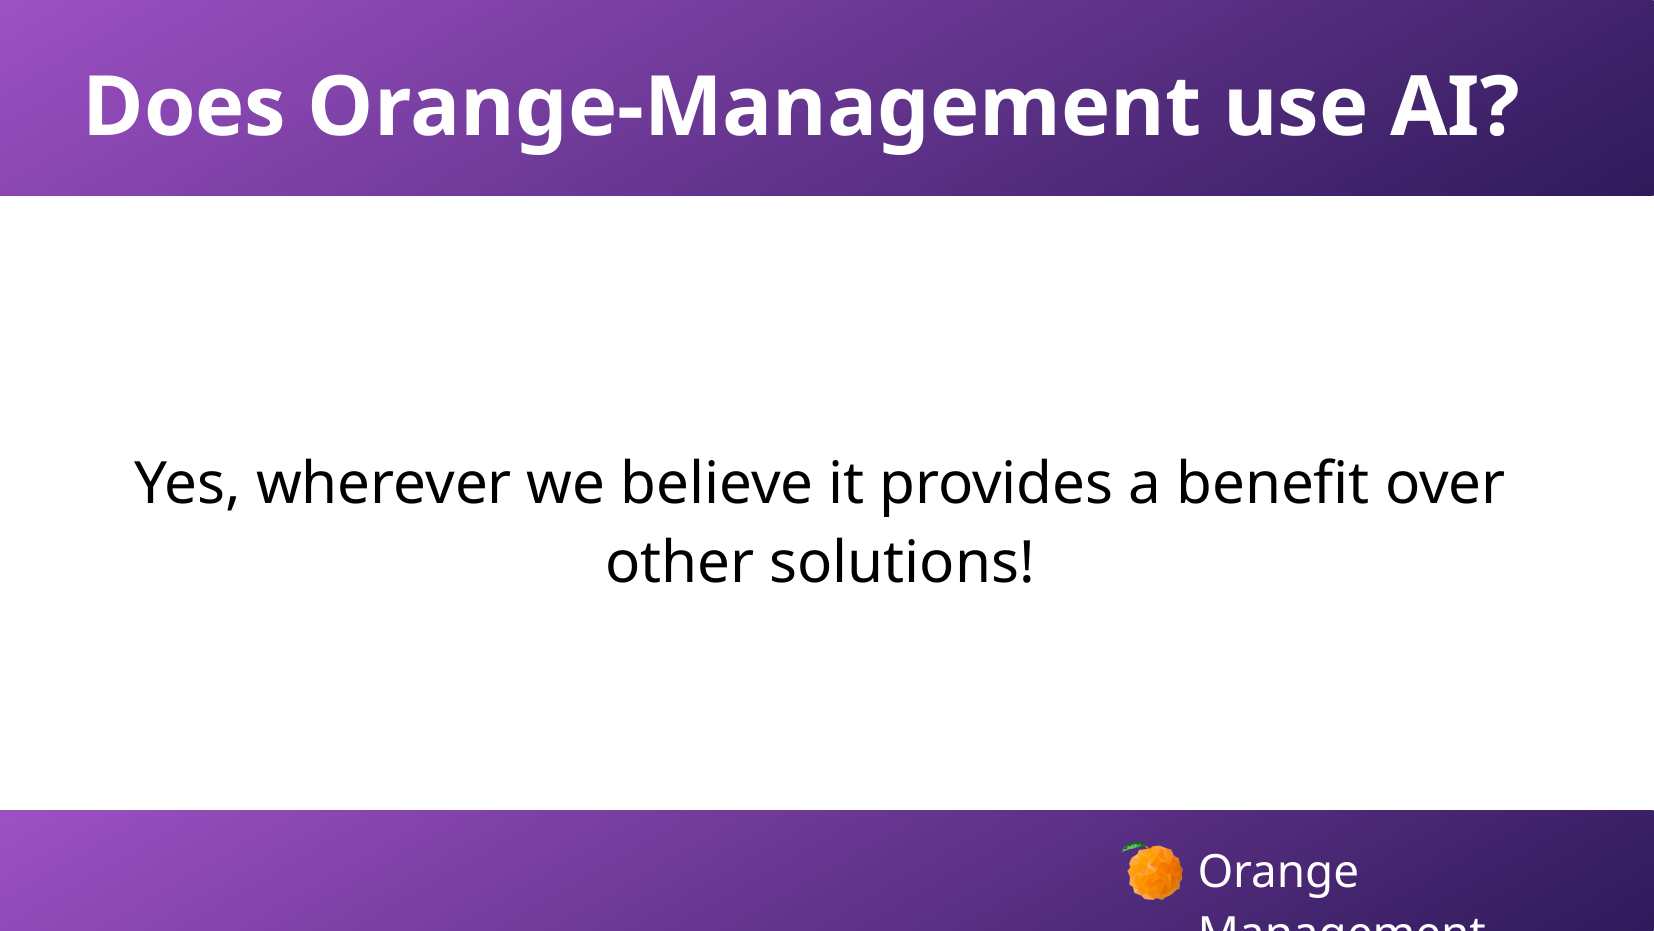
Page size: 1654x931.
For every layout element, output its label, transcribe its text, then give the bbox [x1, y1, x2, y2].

text_box [1423, 927, 1434, 931]
text_box Orange Management [1182, 830, 1648, 907]
text_box [1381, 927, 1391, 931]
title Does Orange-Management use AI? [82, 25, 1571, 181]
picture [1121, 842, 1182, 901]
text_box [1355, 927, 1366, 931]
text_box Yes, wherever we believe it provides a benefit over other solutions! [120, 433, 1561, 602]
text_box [1273, 927, 1284, 931]
text_box [1396, 927, 1407, 931]
text_box [0, 0, 1654, 196]
text_box [1205, 921, 1209, 931]
text_box [0, 810, 1654, 931]
text_box [1326, 927, 1337, 931]
text_box [1450, 927, 1461, 931]
